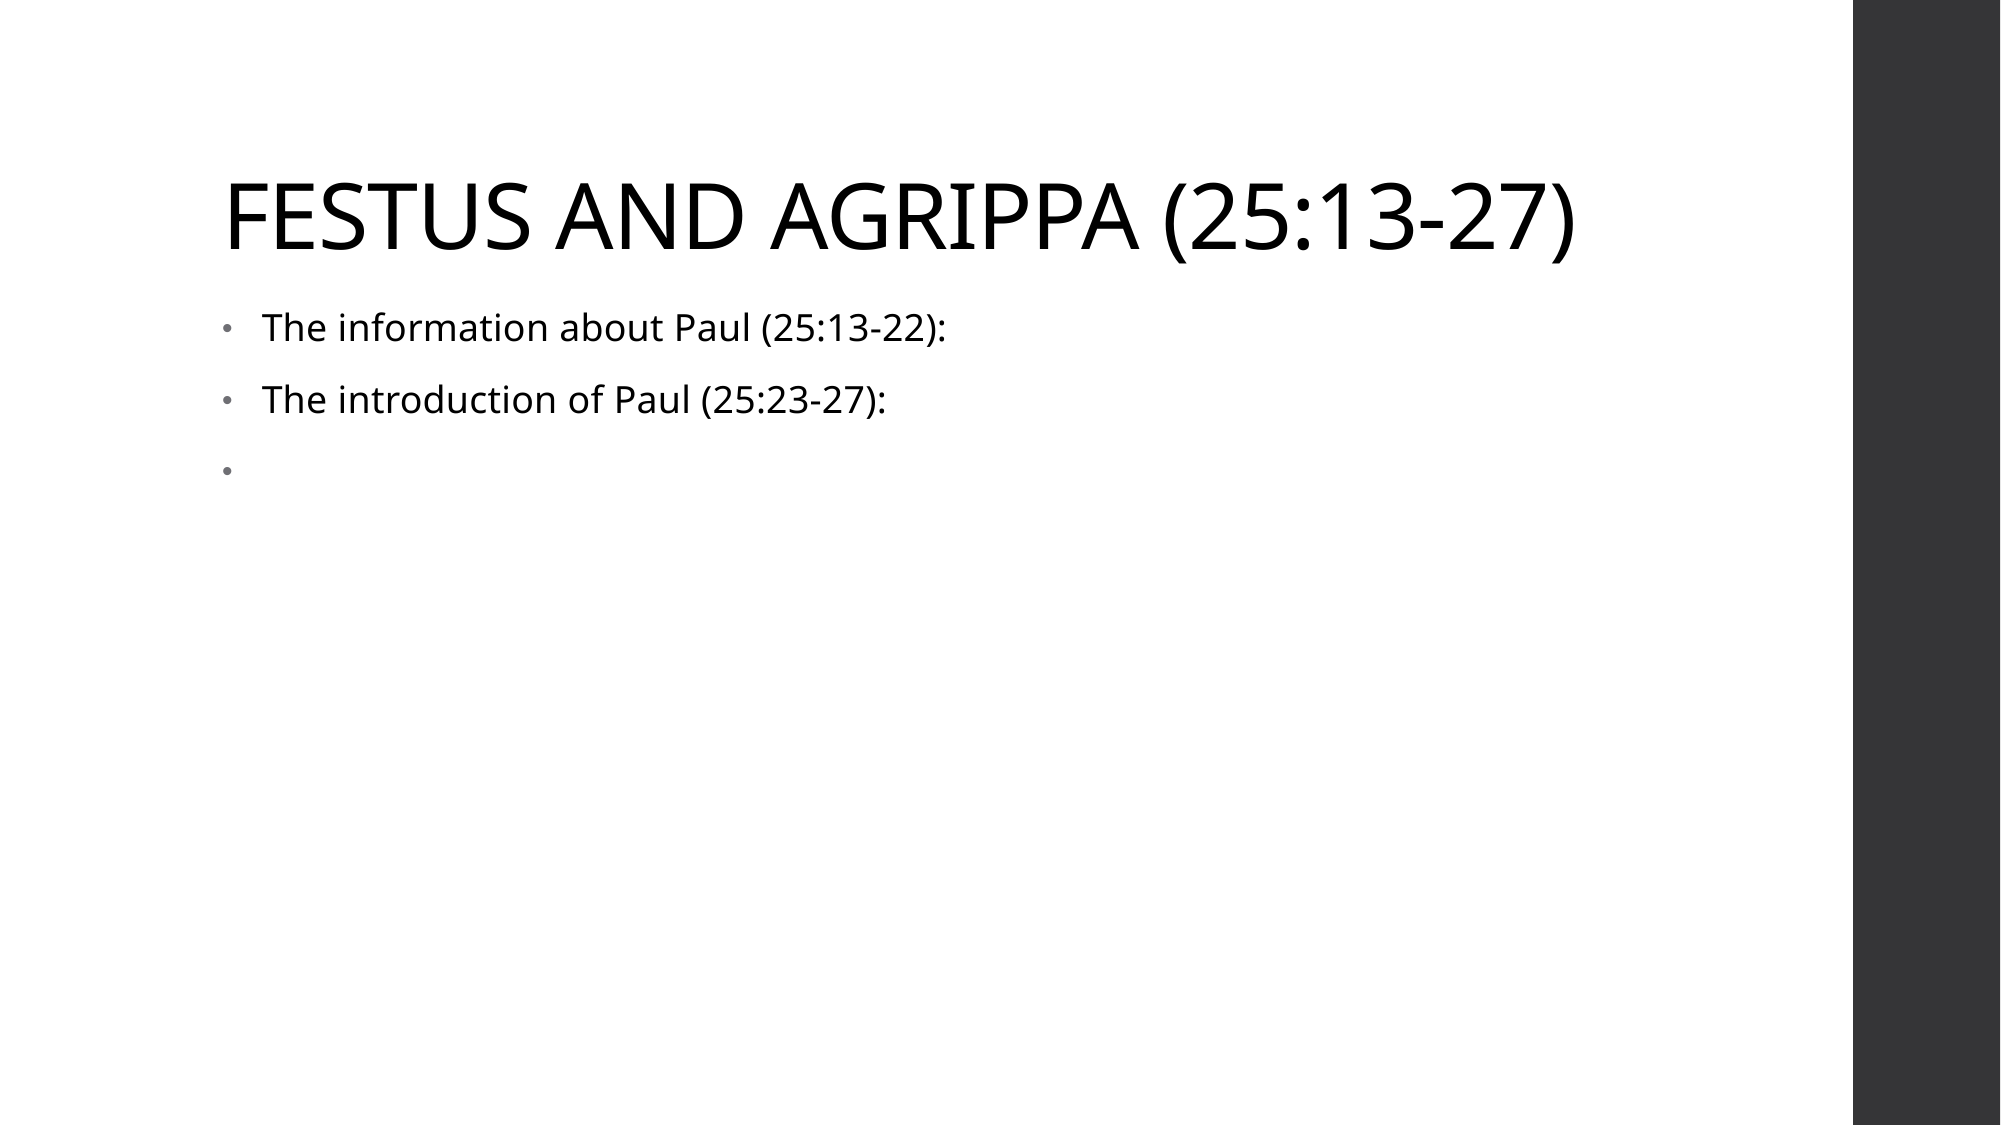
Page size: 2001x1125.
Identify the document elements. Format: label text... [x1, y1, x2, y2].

title FESTUS AND AGRIPPA (25:13-27) [206, 60, 1797, 278]
list The information about Paul (25:13-22): The introduction of Paul (25:23-27): [206, 299, 1617, 1014]
